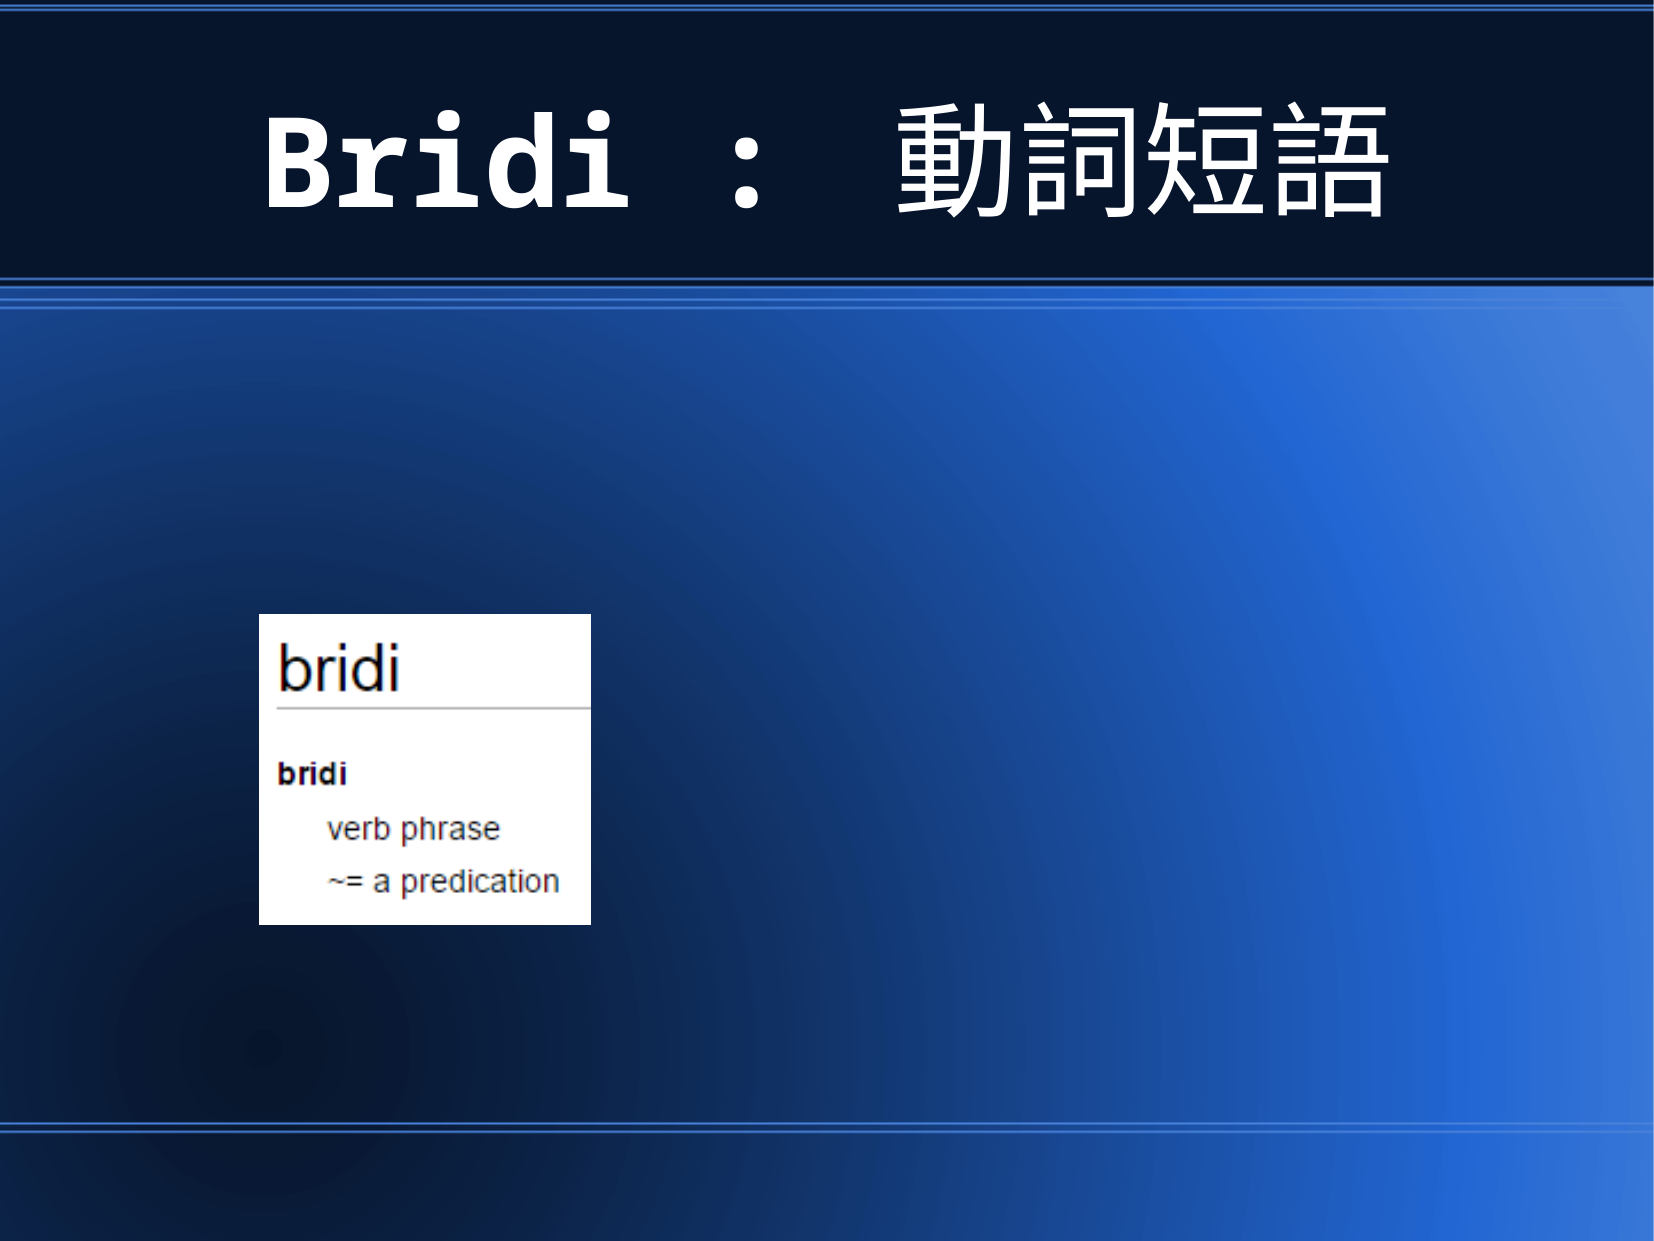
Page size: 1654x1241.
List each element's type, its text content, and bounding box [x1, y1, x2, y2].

title Bridi : 動詞短語 [82, 49, 1571, 257]
picture [0, 0, 1654, 1241]
